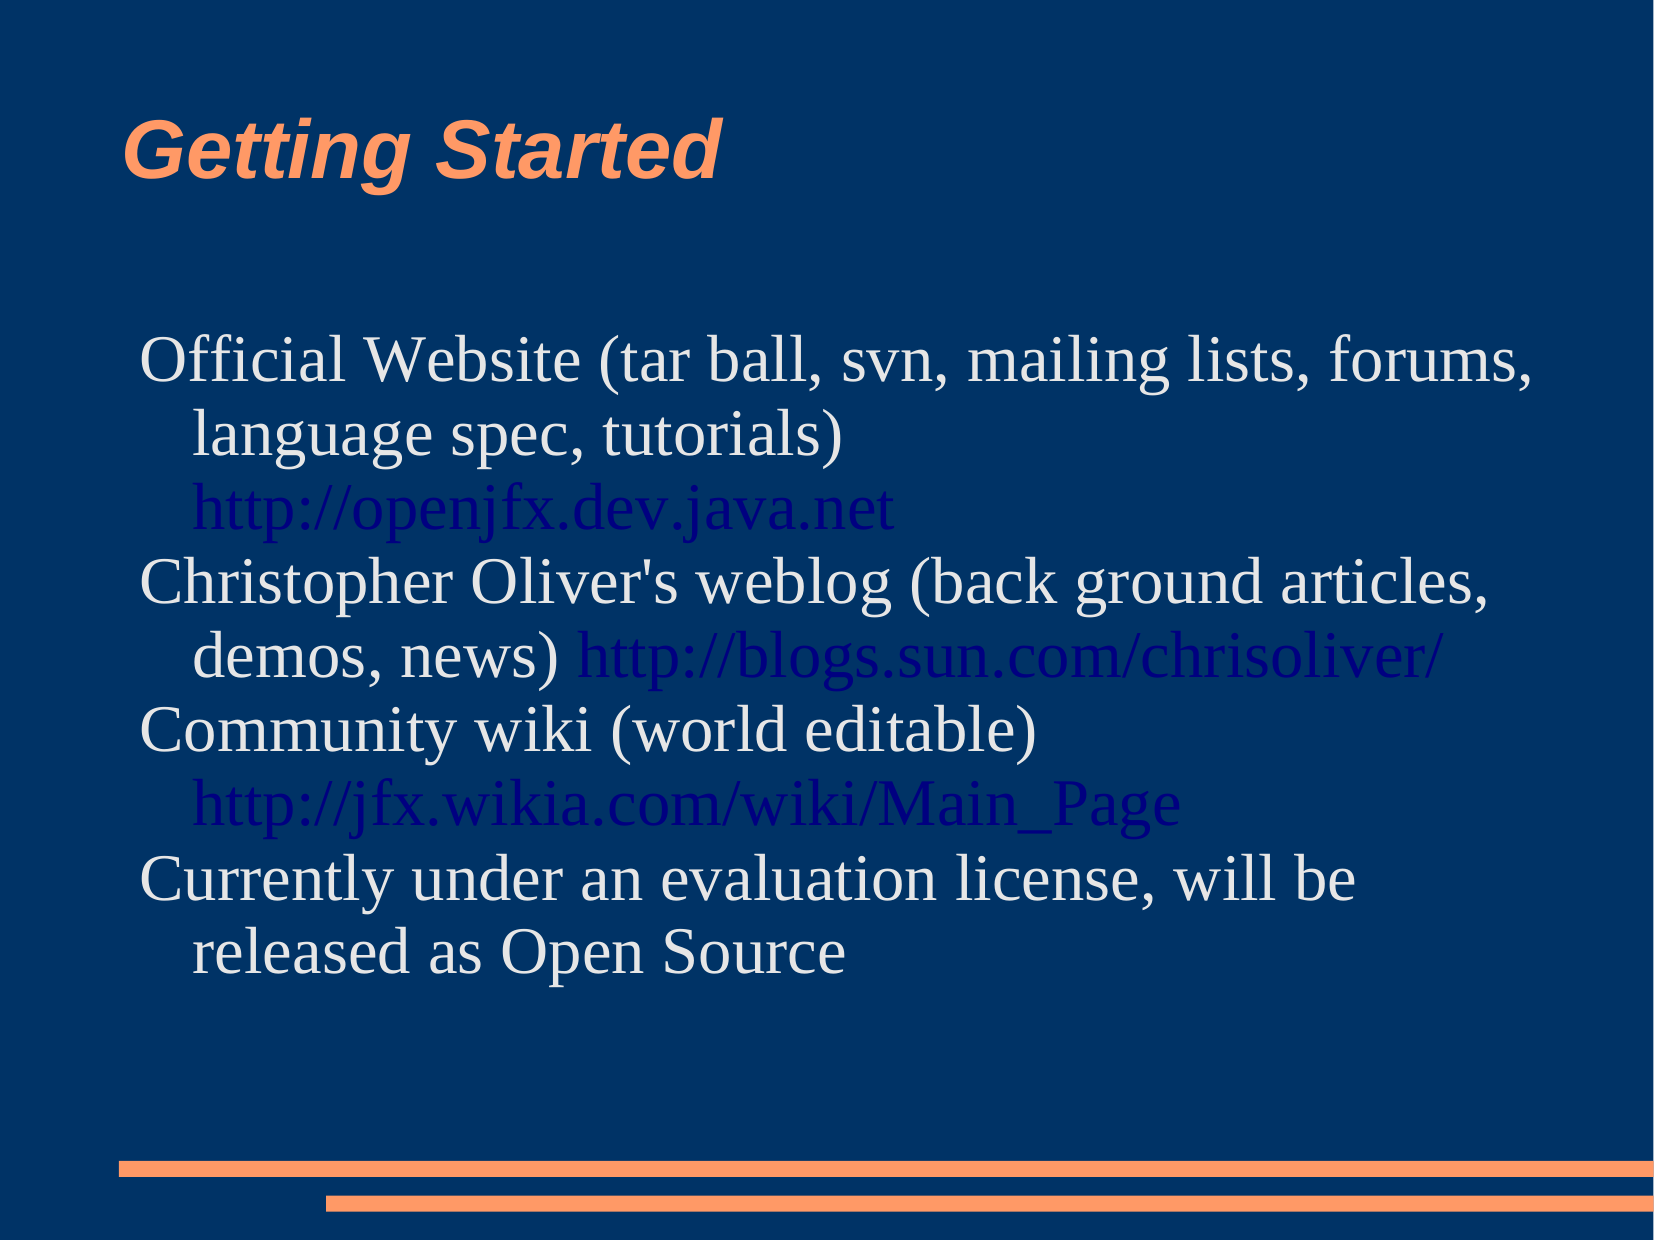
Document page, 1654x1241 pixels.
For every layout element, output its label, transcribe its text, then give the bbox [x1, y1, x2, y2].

title Getting Started [121, 46, 1534, 254]
list Official Website (tar ball, svn, mailing lists, forums, language spec, tutorials) http://openjfx.dev.java.net Christopher Oliver's weblog (back ground articles, demos, news) http://blogs.sun.com/chrisoliver/ Community wiki (world editable) http://jfx.wikia.com/wiki/Main_Page Currently under an evaluation license, will be released as Open Source [121, 322, 1561, 1133]
